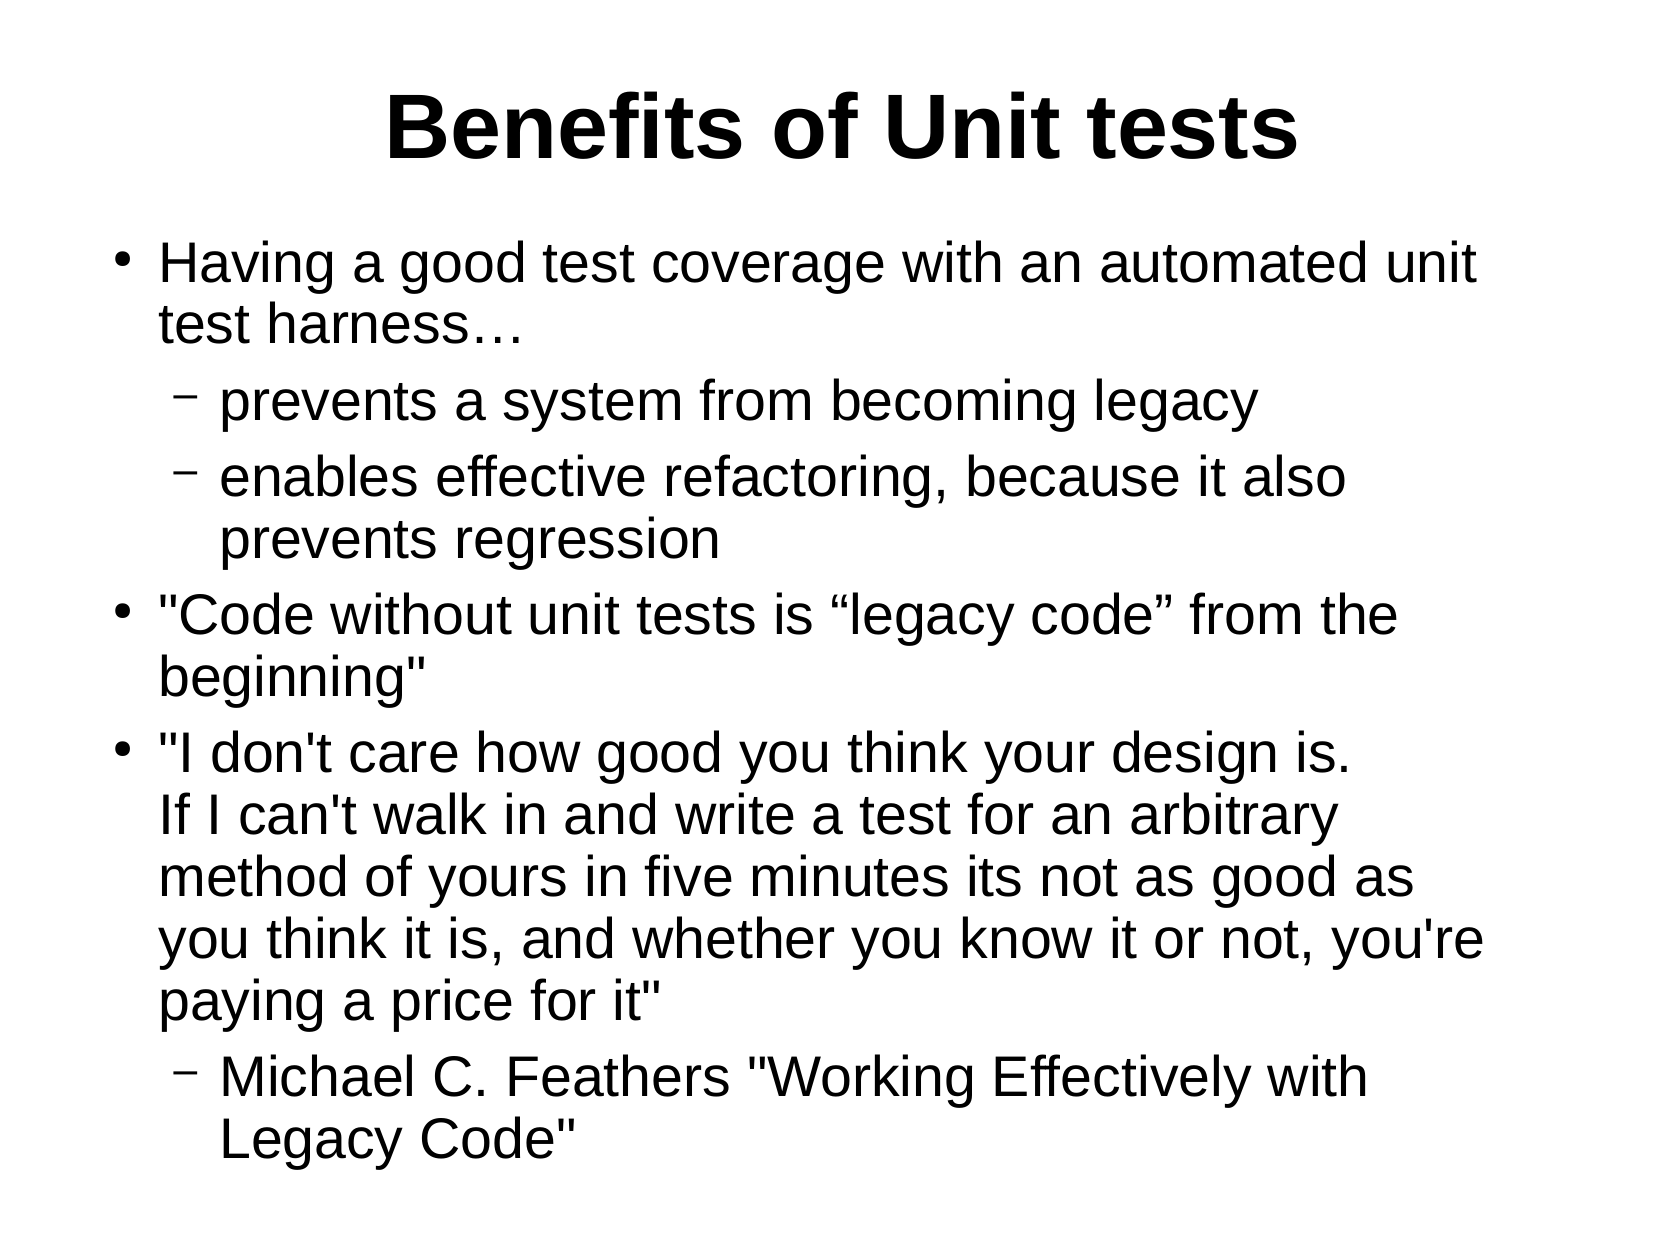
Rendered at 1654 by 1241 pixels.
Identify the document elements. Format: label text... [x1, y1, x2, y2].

title Benefits of Unit tests [82, 49, 1571, 196]
list Having a good test coverage with an automated unit test harness… prevents a system from becoming legacy enables effective refactoring, because it also prevents regression "Code without unit tests is “legacy code” from the beginning" "I don't care how good you think your design is. If I can't walk in and write a test for an arbitrary method of yours in five minutes its not as good as you think it is, and whether you know it or not, you're paying a price for it" Michael C. Feathers "Working Effectively with Legacy Code" [82, 225, 1538, 1186]
